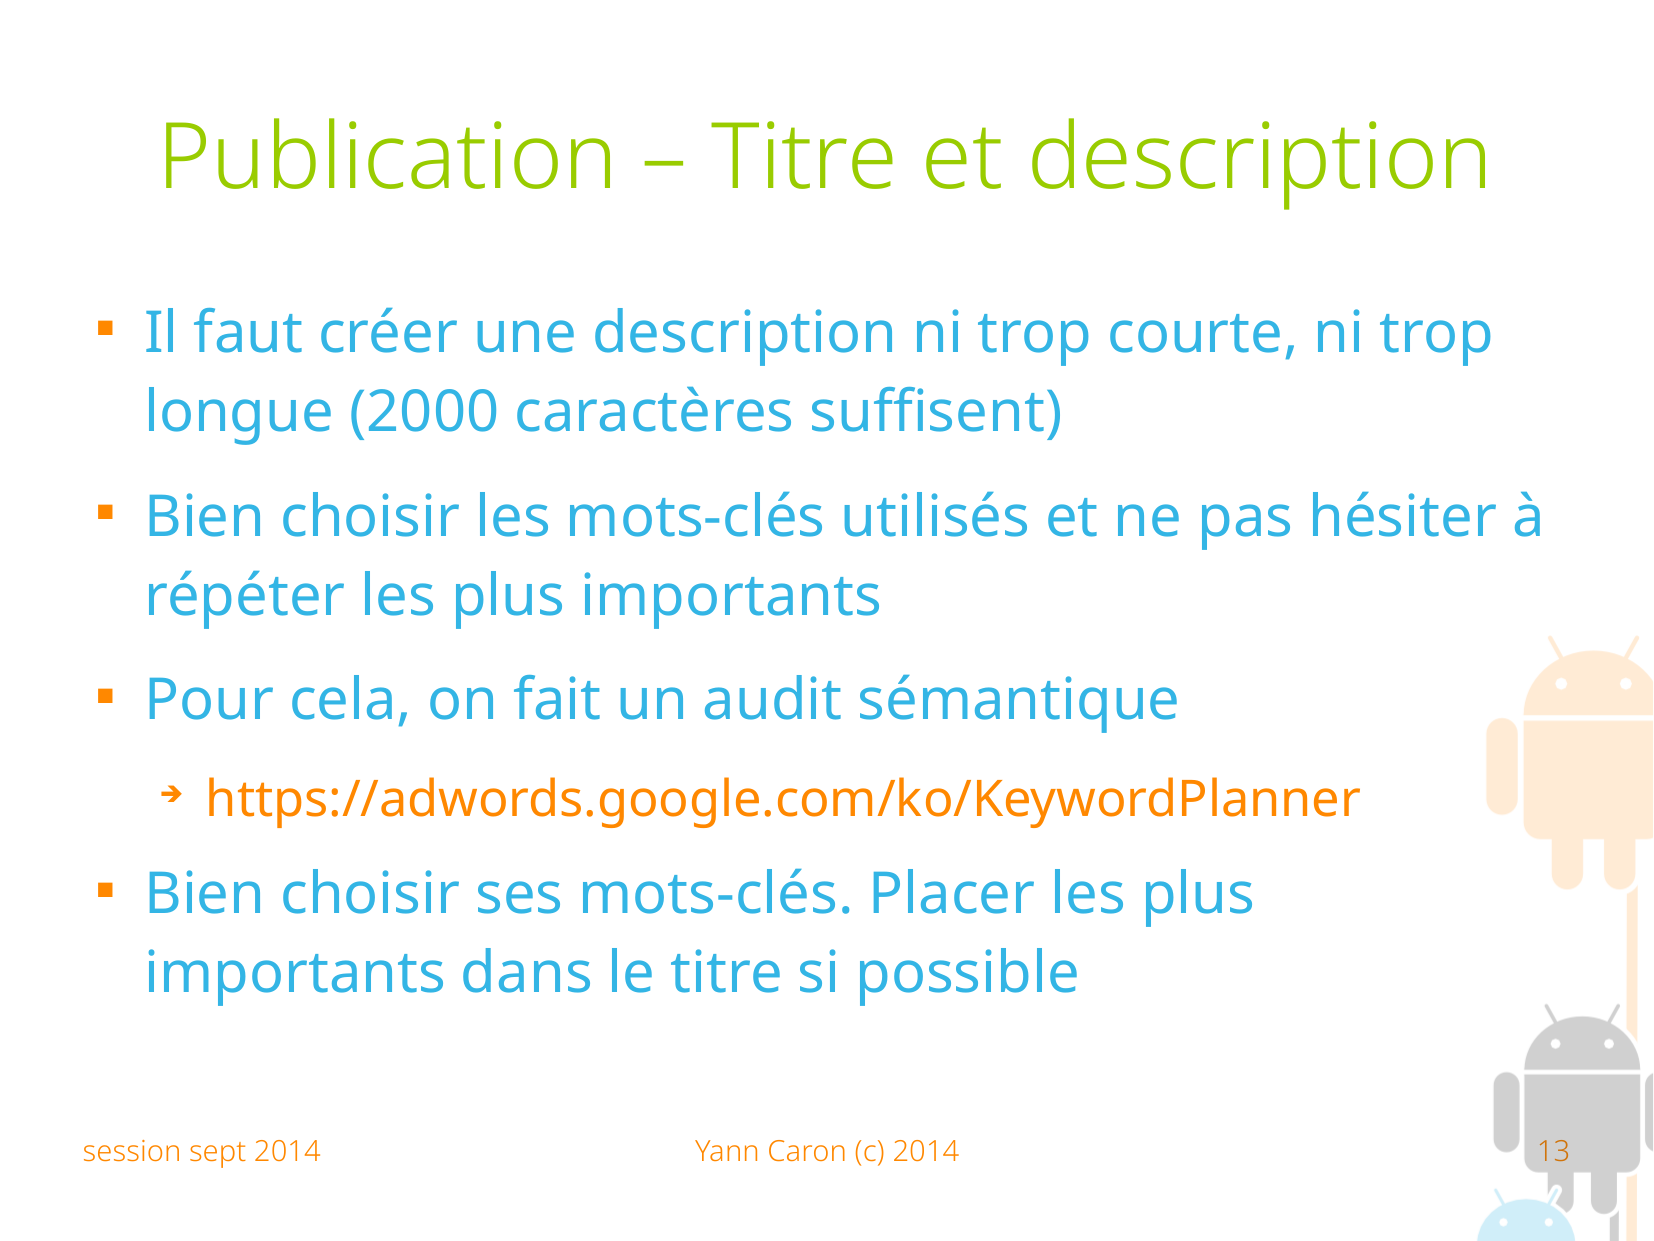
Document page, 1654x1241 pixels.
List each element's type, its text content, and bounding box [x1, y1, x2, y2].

picture [240, 423, 1654, 1241]
list Il faut créer une description ni trop courte, ni trop longue (2000 caractères suffisent) Bien choisir les mots-clés utilisés et ne pas hésiter à répéter les plus importants Pour cela, on fait un audit sémantique https://adwords.google.com/ko/KeywordPlanner Bien choisir ses mots-clés. Placer les plus importants dans le titre si possible [82, 290, 1571, 1010]
title Publication – Titre et description [82, 49, 1571, 257]
